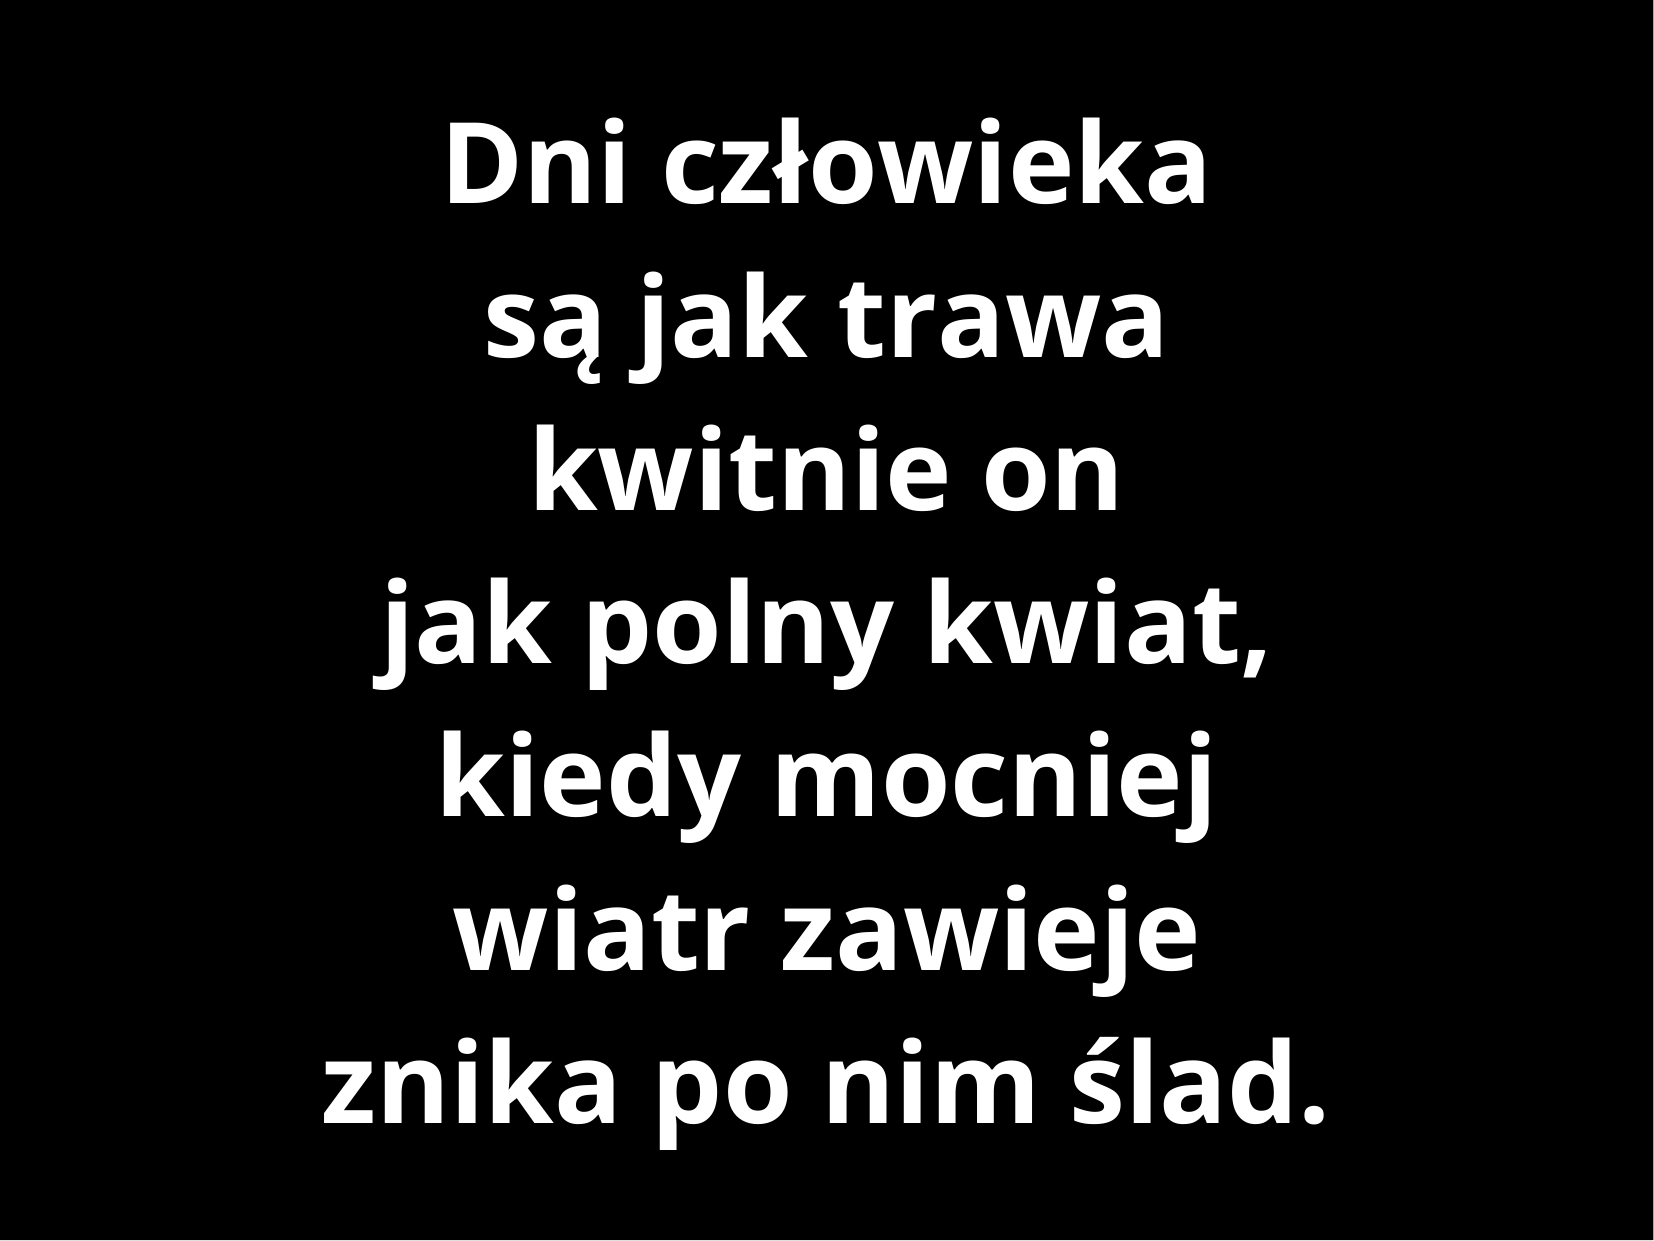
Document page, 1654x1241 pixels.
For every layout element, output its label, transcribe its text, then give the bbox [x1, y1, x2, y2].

title Dni człowieka są jak trawa kwitnie on jak polny kwiat, kiedy mocniej wiatr zawieje znika po nim ślad. [0, 0, 1654, 1241]
